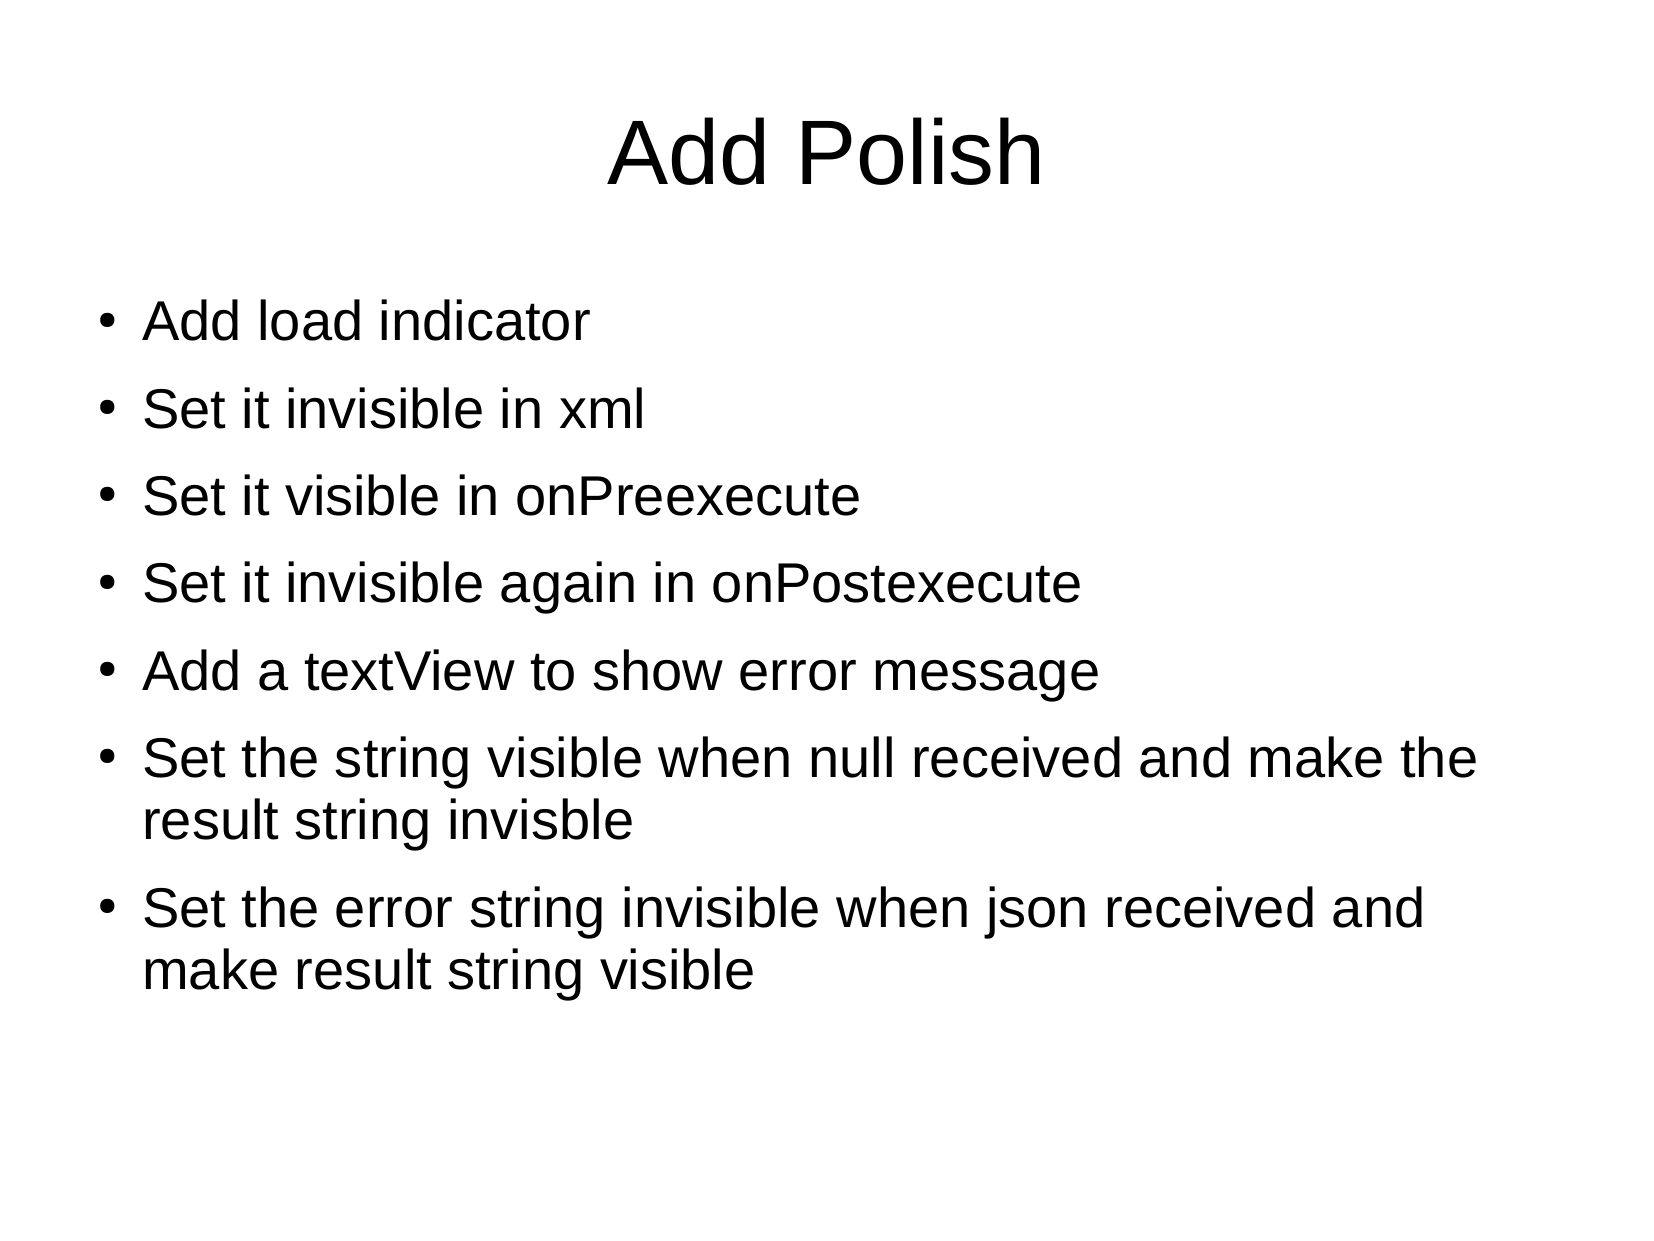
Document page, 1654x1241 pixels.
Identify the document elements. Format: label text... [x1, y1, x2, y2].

title Add Polish [82, 49, 1571, 257]
list Add load indicator Set it invisible in xml Set it visible in onPreexecute Set it invisible again in onPostexecute Add a textView to show error message Set the string visible when null received and make the result string invisble Set the error string invisible when json received and make result string visible [82, 290, 1571, 1010]
